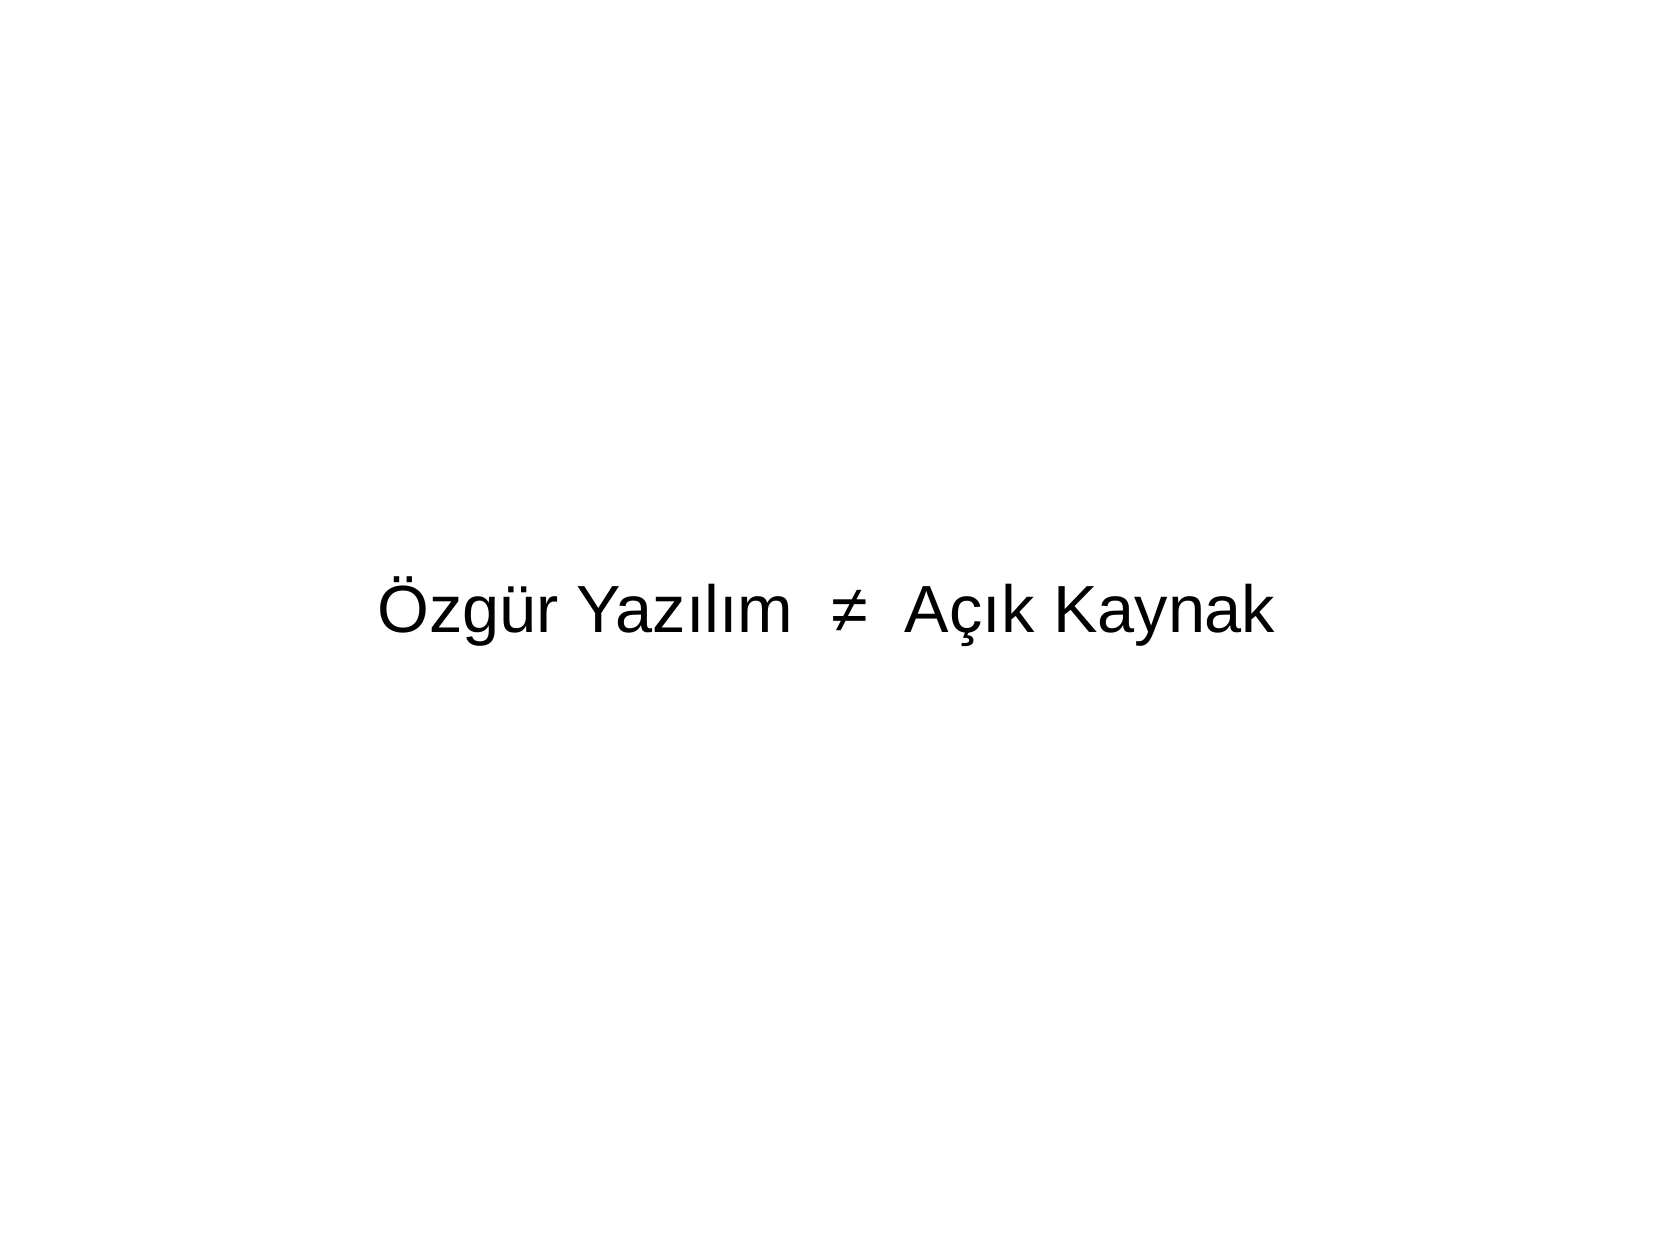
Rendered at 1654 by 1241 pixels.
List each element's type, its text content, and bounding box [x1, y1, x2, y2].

subtitle Özgür Yazılım ≠ Açık Kaynak [82, 237, 1571, 1056]
